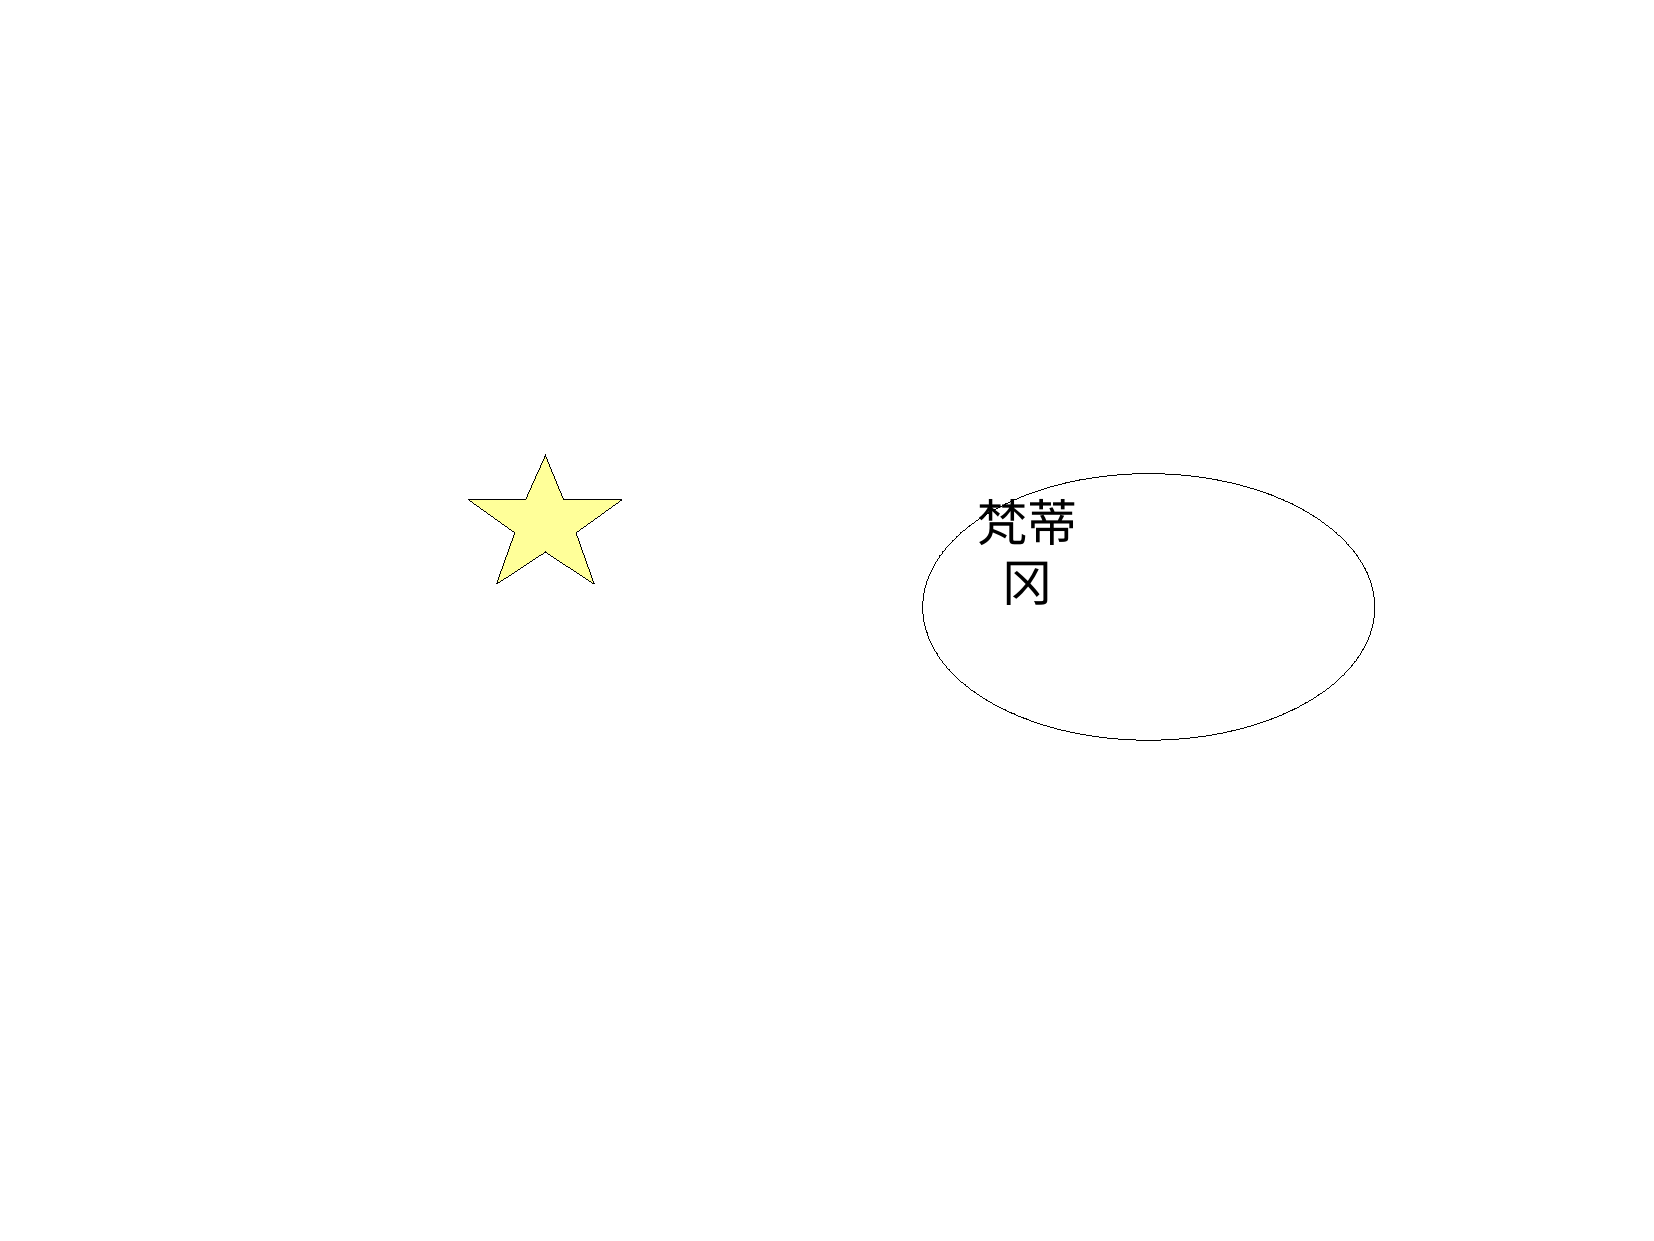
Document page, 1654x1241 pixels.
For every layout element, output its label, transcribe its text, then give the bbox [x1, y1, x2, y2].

text_box 梵蒂冈 [922, 473, 1375, 741]
text_box [468, 454, 622, 584]
